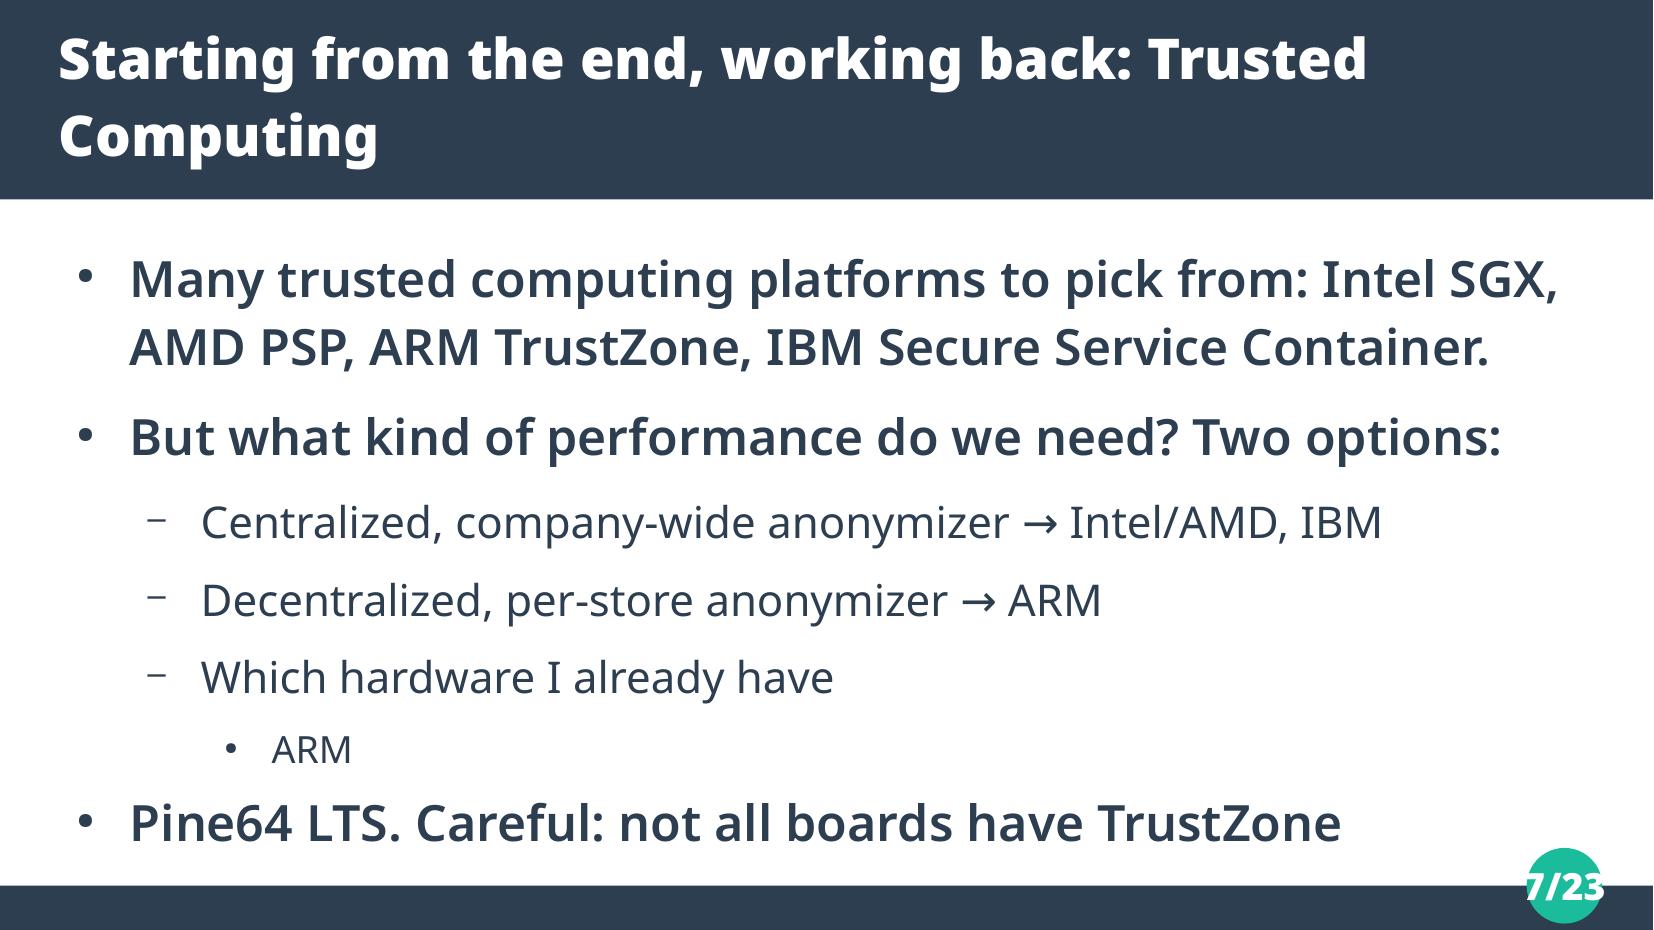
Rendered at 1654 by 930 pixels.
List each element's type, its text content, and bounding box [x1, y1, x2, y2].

list Many trusted computing platforms to pick from: Intel SGX, AMD PSP, ARM TrustZone, IBM Secure Service Container. But what kind of performance do we need? Two options: Centralized, company-wide anonymizer → Intel/AMD, IBM Decentralized, per-store anonymizer → ARM Which hardware I already have ARM Pine64 LTS. Careful: not all boards have TrustZone [58, 243, 1594, 864]
title Starting from the end, working back: Trusted Computing [58, 36, 1594, 155]
